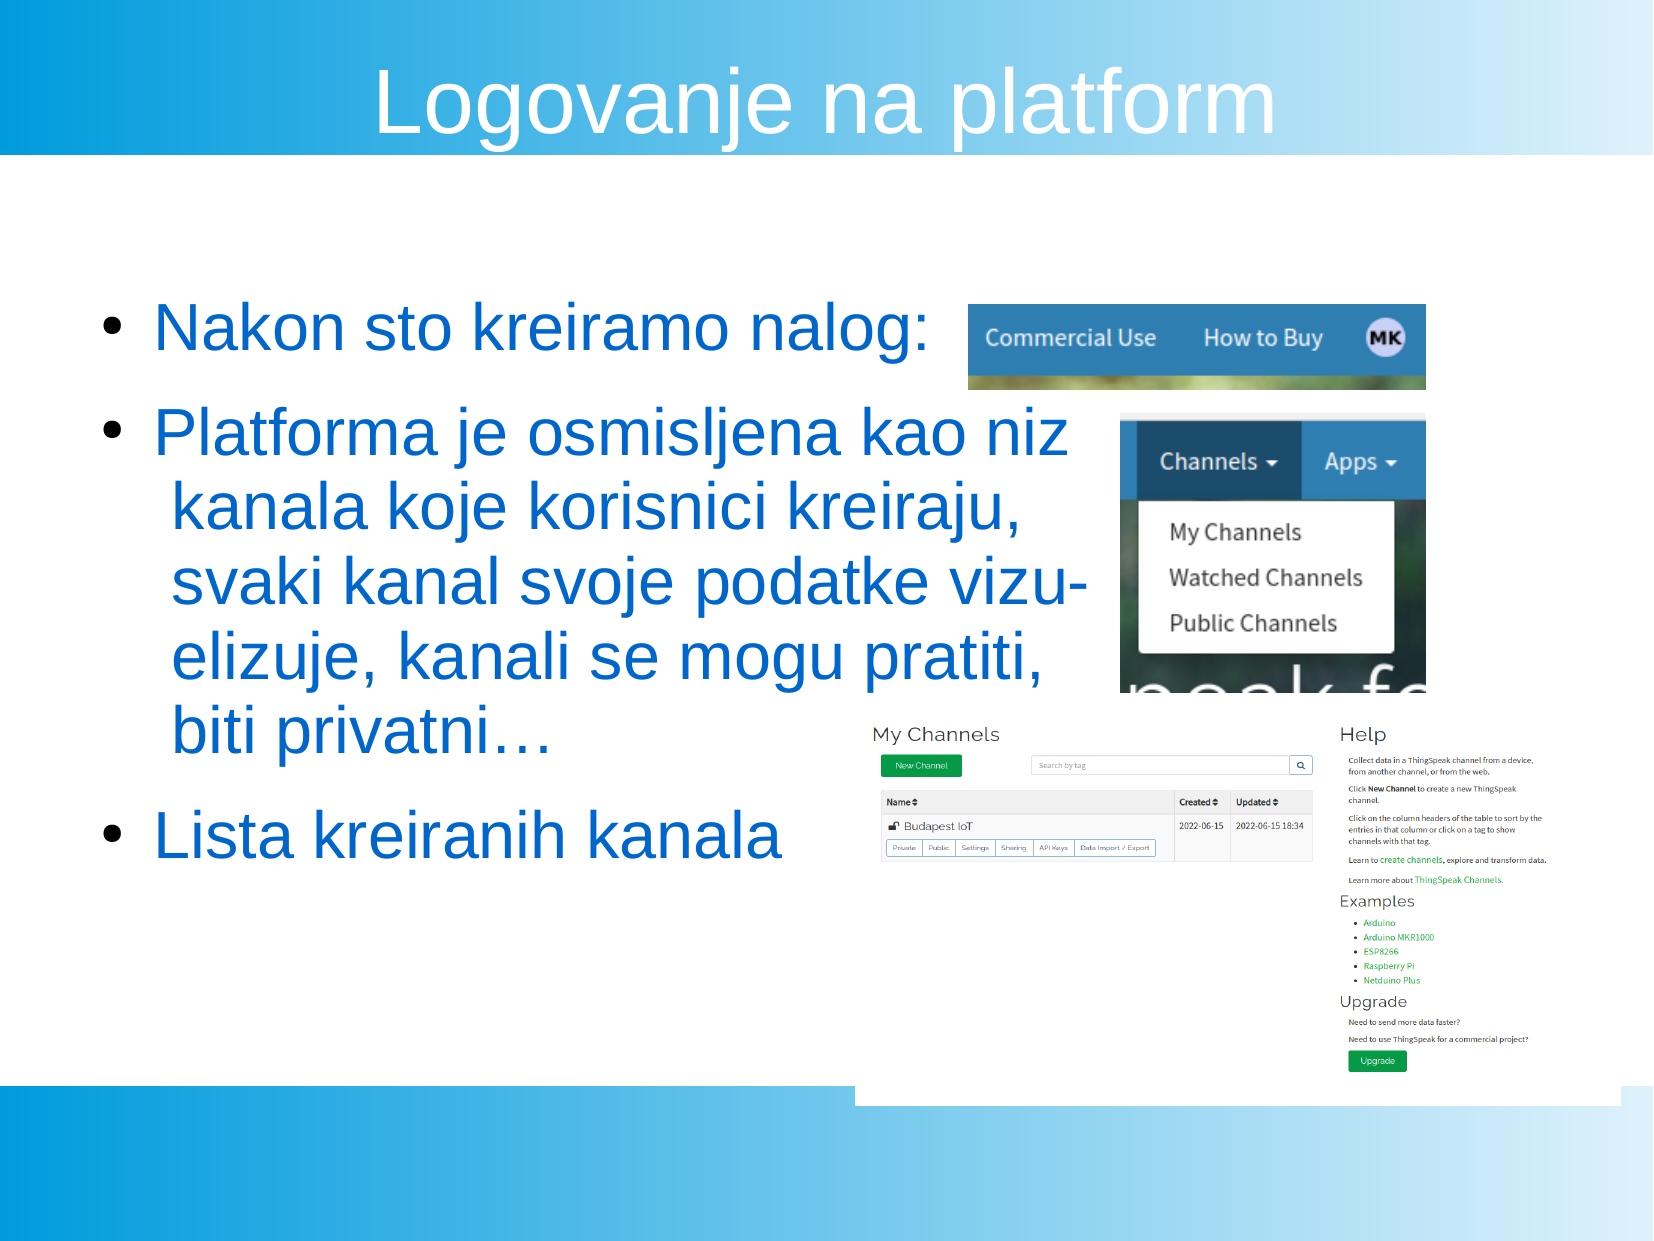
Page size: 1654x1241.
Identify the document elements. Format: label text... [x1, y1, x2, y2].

picture [855, 719, 1621, 1106]
picture [968, 304, 1426, 391]
picture [1120, 404, 1426, 693]
title Logovanje na platform [82, 49, 1571, 155]
list Nakon sto kreiramo nalog: Platforma je osmisljena kao niz kanala koje korisnici kreiraju, svaki kanal svoje podatke vizu- elizuje, kanali se mogu pratiti, biti privatni… Lista kreiranih kanala [82, 290, 1571, 1010]
